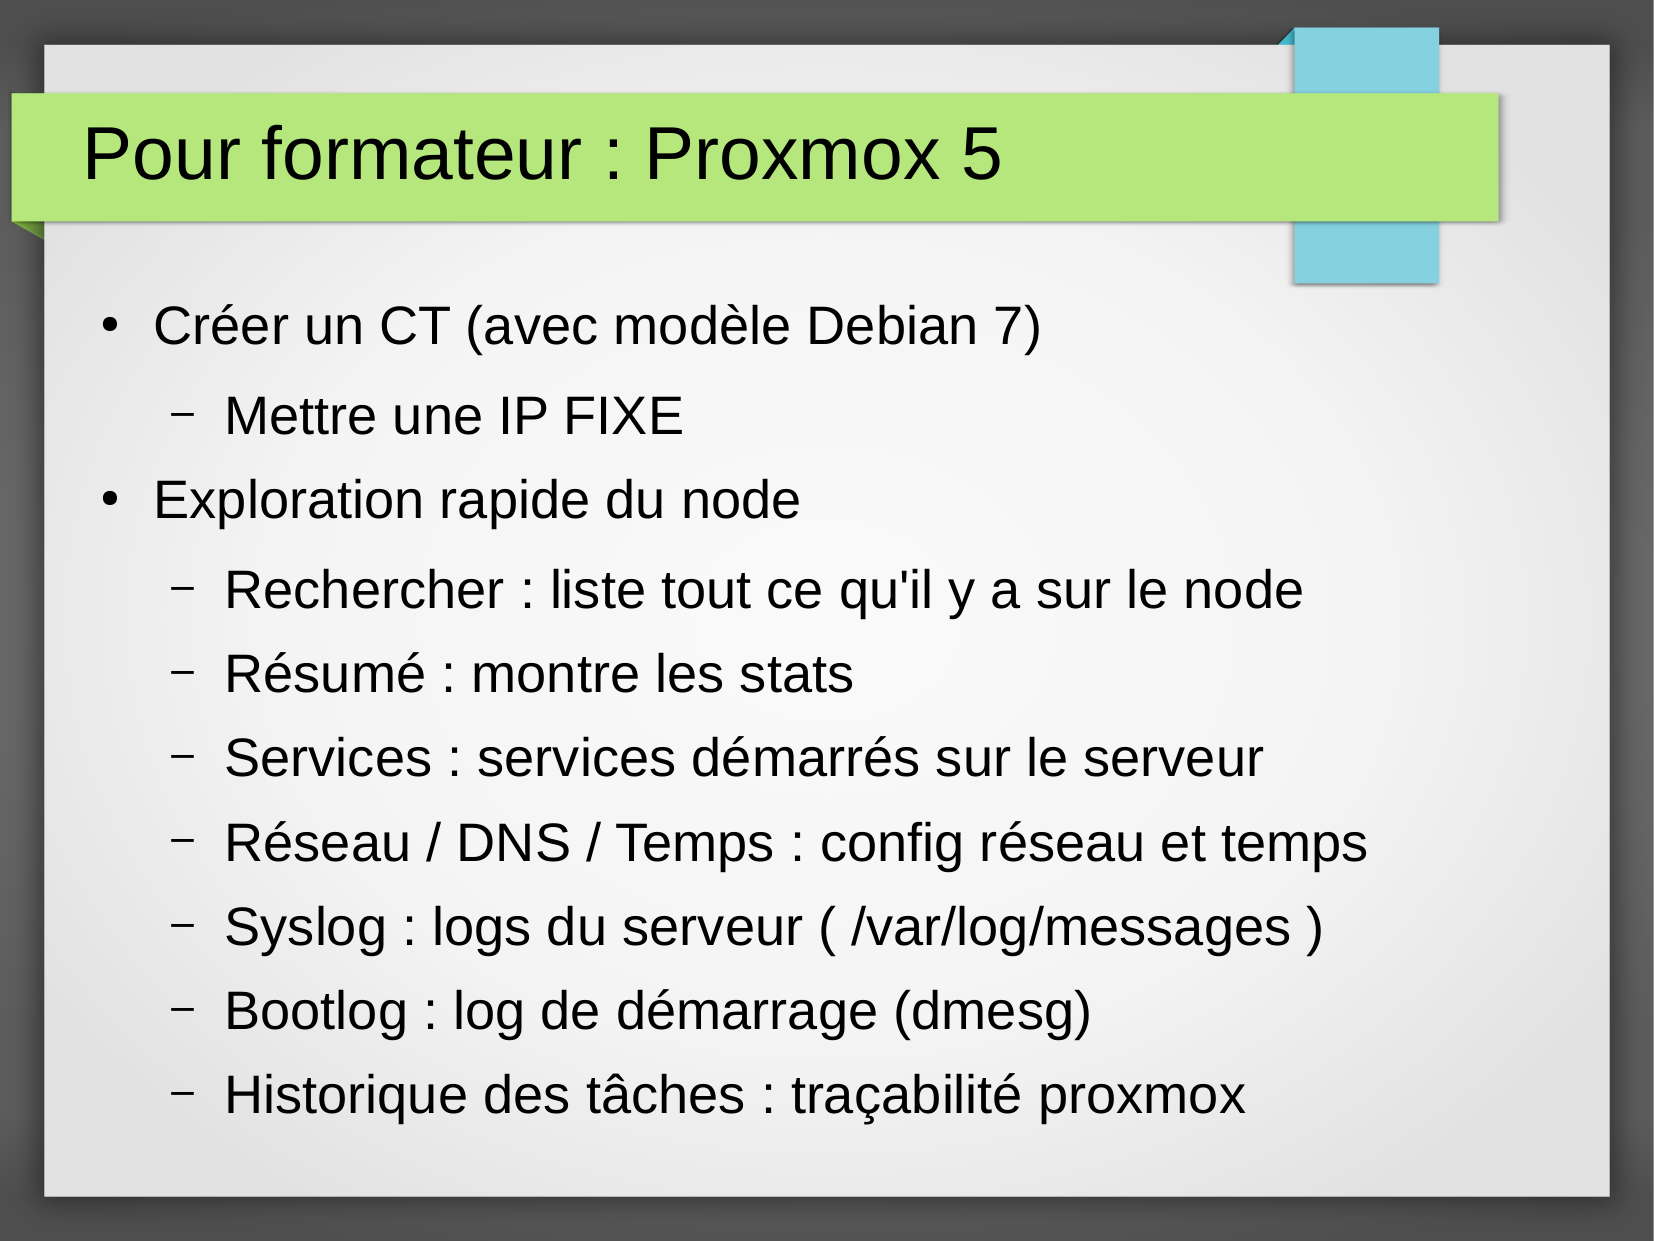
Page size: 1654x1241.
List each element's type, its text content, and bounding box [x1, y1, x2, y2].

title Pour formateur : Proxmox 5 [82, 94, 1264, 213]
picture [0, 0, 1654, 1241]
list Créer un CT (avec modèle Debian 7) Mettre une IP FIXE Exploration rapide du node Rechercher : liste tout ce qu'il y a sur le node Résumé : montre les stats Services : services démarrés sur le serveur Réseau / DNS / Temps : config réseau et temps Syslog : logs du serveur ( /var/log/messages ) Bootlog : log de démarrage (dmesg) Historique des tâches : traçabilité proxmox [82, 295, 1571, 1134]
